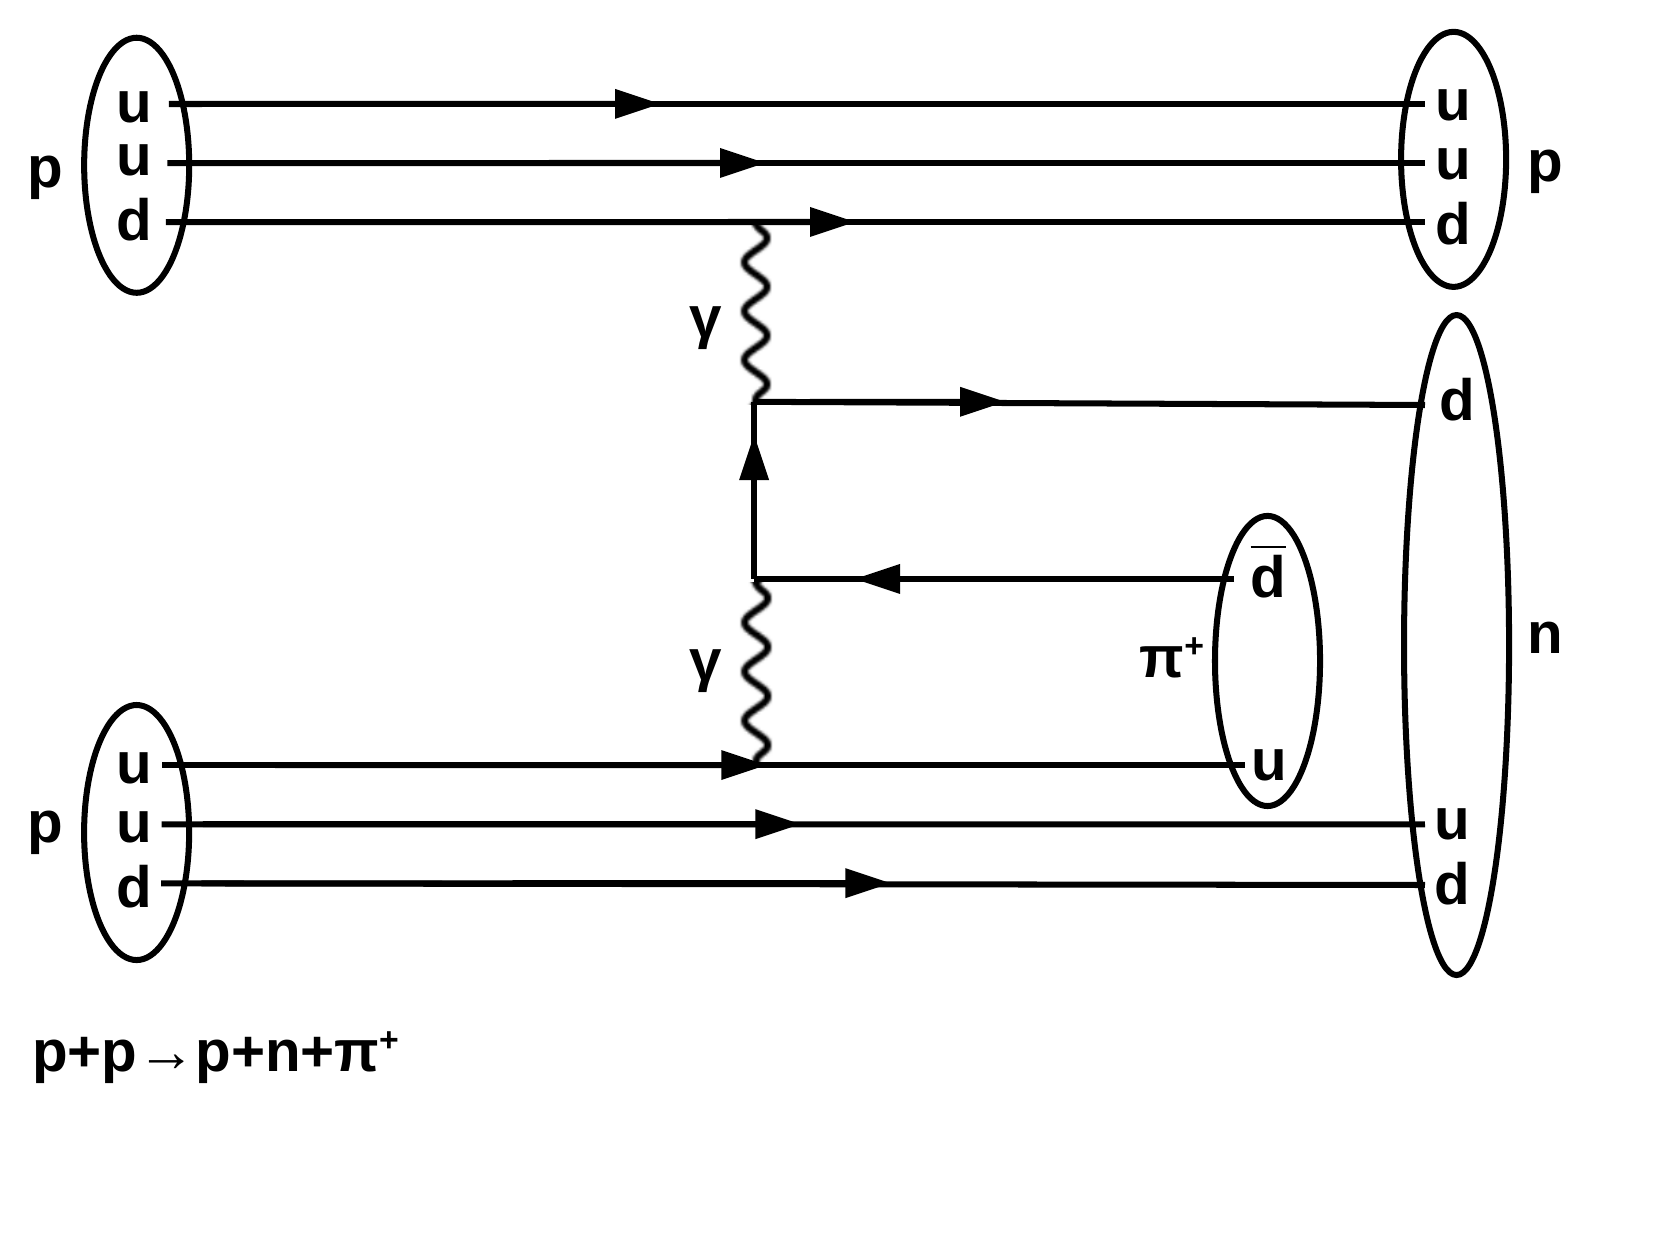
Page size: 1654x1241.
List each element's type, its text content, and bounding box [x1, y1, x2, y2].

text_box d [1420, 844, 1495, 925]
text_box d [1420, 184, 1499, 265]
text_box u [101, 804, 180, 847]
text_box d [1488, 877, 1498, 925]
picture [733, 226, 781, 406]
text_box d [101, 847, 180, 928]
text_box u [1236, 720, 1312, 801]
text_box u [101, 62, 180, 115]
text_box u [101, 723, 180, 804]
text_box d [1299, 537, 1314, 575]
picture [733, 582, 781, 762]
text_box u [1420, 60, 1499, 141]
text_box d [1488, 239, 1499, 265]
text_box d [101, 180, 180, 261]
text_box p [13, 782, 91, 863]
text_box d [1235, 537, 1314, 618]
text_box u [101, 115, 180, 180]
text_box u [168, 723, 180, 747]
text_box π+ [1125, 617, 1219, 700]
text_box γ [674, 277, 753, 358]
text_box γ [674, 619, 753, 700]
text_box d [176, 251, 180, 261]
text_box n [1513, 593, 1591, 674]
text_box d [176, 918, 180, 928]
text_box p+p→p+n+π+ [17, 1011, 556, 1094]
text_box p [13, 127, 91, 208]
text_box u [172, 62, 180, 80]
text_box u [1420, 779, 1498, 844]
text_box d [1420, 905, 1425, 925]
text_box d [1424, 360, 1494, 441]
text_box d [1487, 360, 1503, 441]
text_box u [1287, 743, 1315, 801]
text_box u [1420, 141, 1499, 184]
text_box u [1236, 786, 1248, 801]
text_box p [1513, 121, 1591, 202]
text_box u [1491, 60, 1499, 80]
